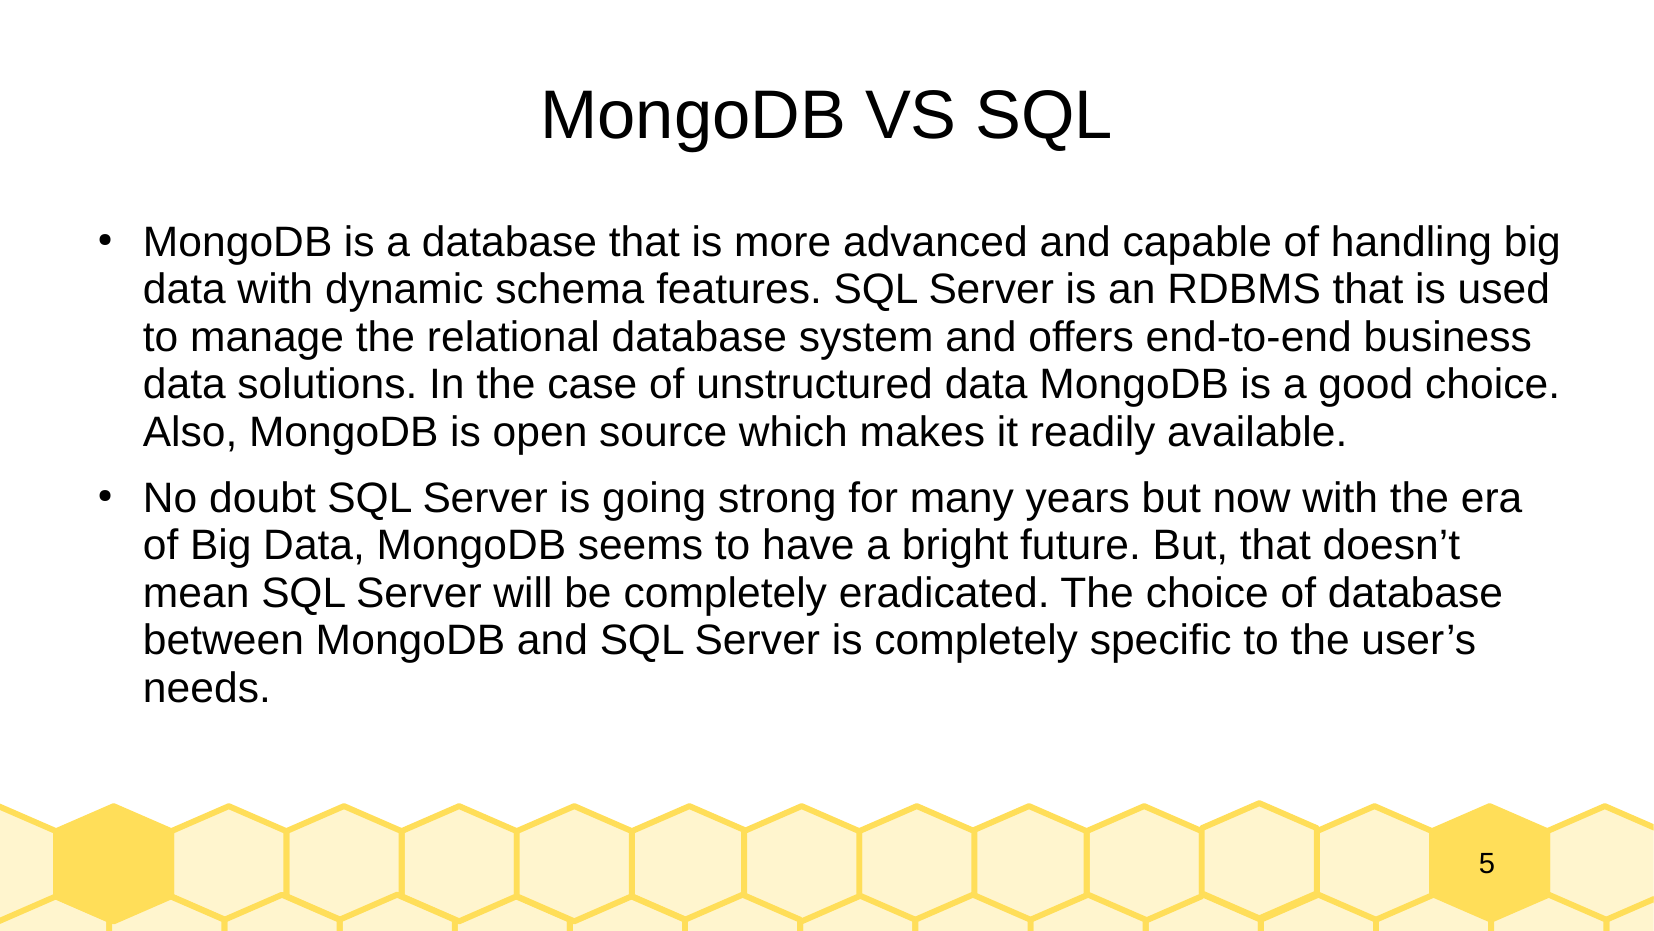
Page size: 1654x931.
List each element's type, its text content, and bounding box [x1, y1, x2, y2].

title MongoDB VS SQL [82, 37, 1571, 193]
list MongoDB is a database that is more advanced and capable of handling big data with dynamic schema features. SQL Server is an RDBMS that is used to manage the relational database system and offers end-to-end business data solutions. In the case of unstructured data MongoDB is a good choice. Also, MongoDB is open source which makes it readily available. No doubt SQL Server is going strong for many years but now with the era of Big Data, MongoDB seems to have a bright future. But, that doesn’t mean SQL Server will be completely eradicated. The choice of database between MongoDB and SQL Server is completely specific to the user’s needs. [82, 217, 1571, 758]
